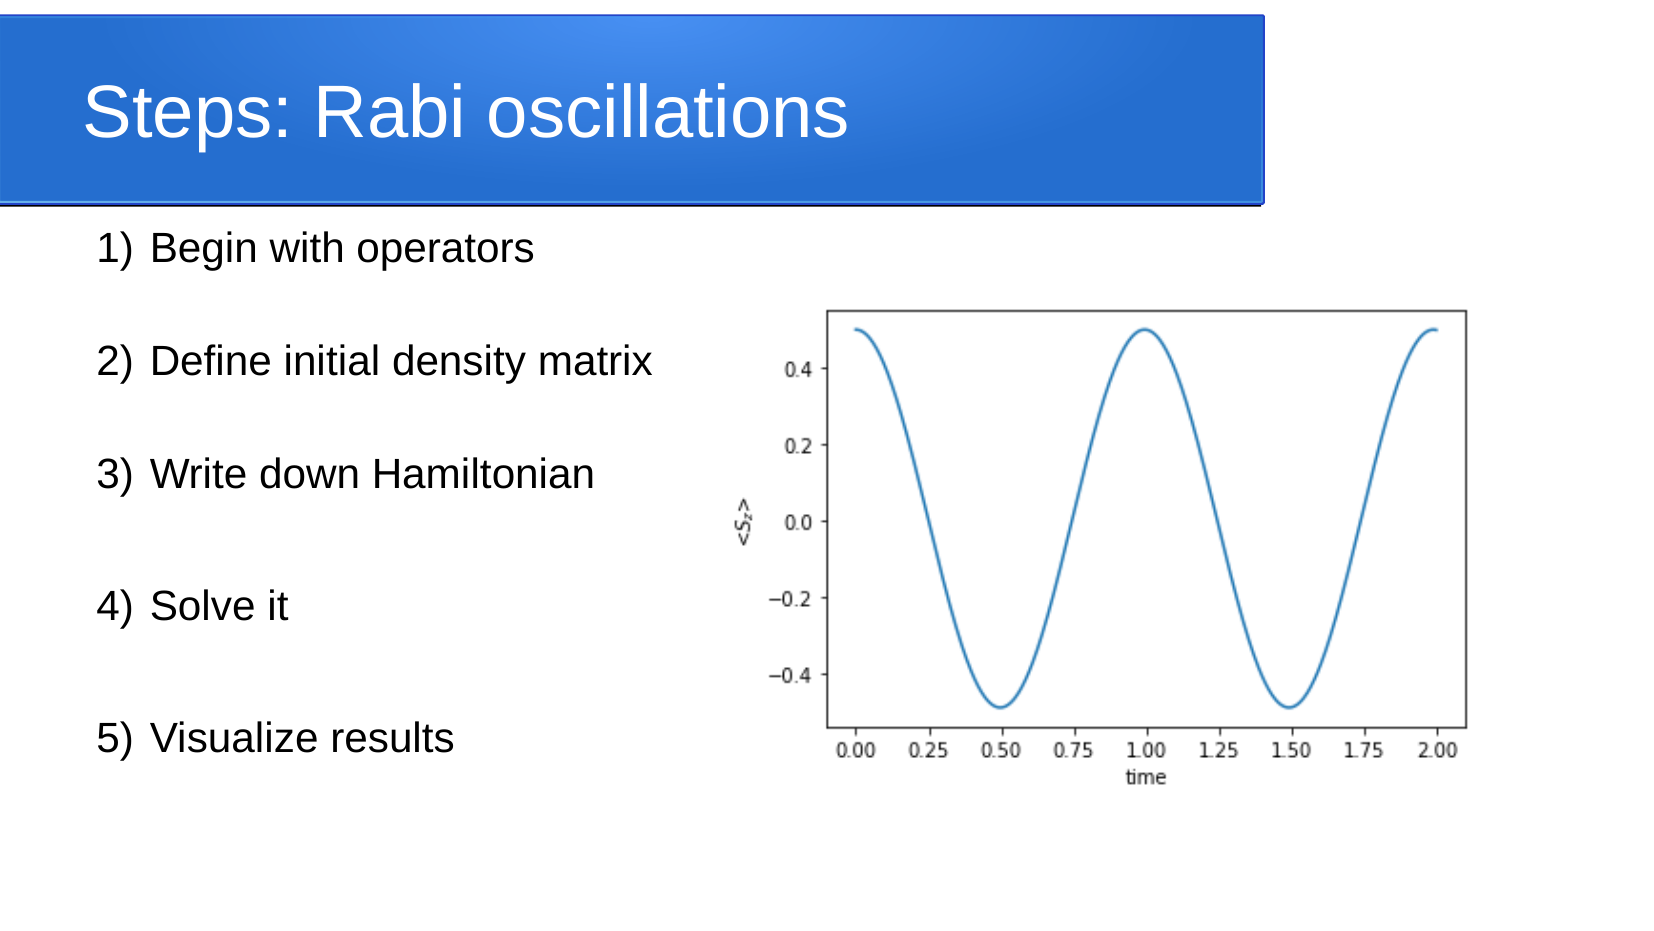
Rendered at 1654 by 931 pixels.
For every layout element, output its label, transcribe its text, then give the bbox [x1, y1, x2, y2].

title Steps: Rabi oscillations [82, 35, 1235, 189]
list Begin with operators Define initial density matrix Write down Hamiltonian Solve it Visualize results [82, 224, 1571, 764]
picture [720, 299, 1479, 800]
